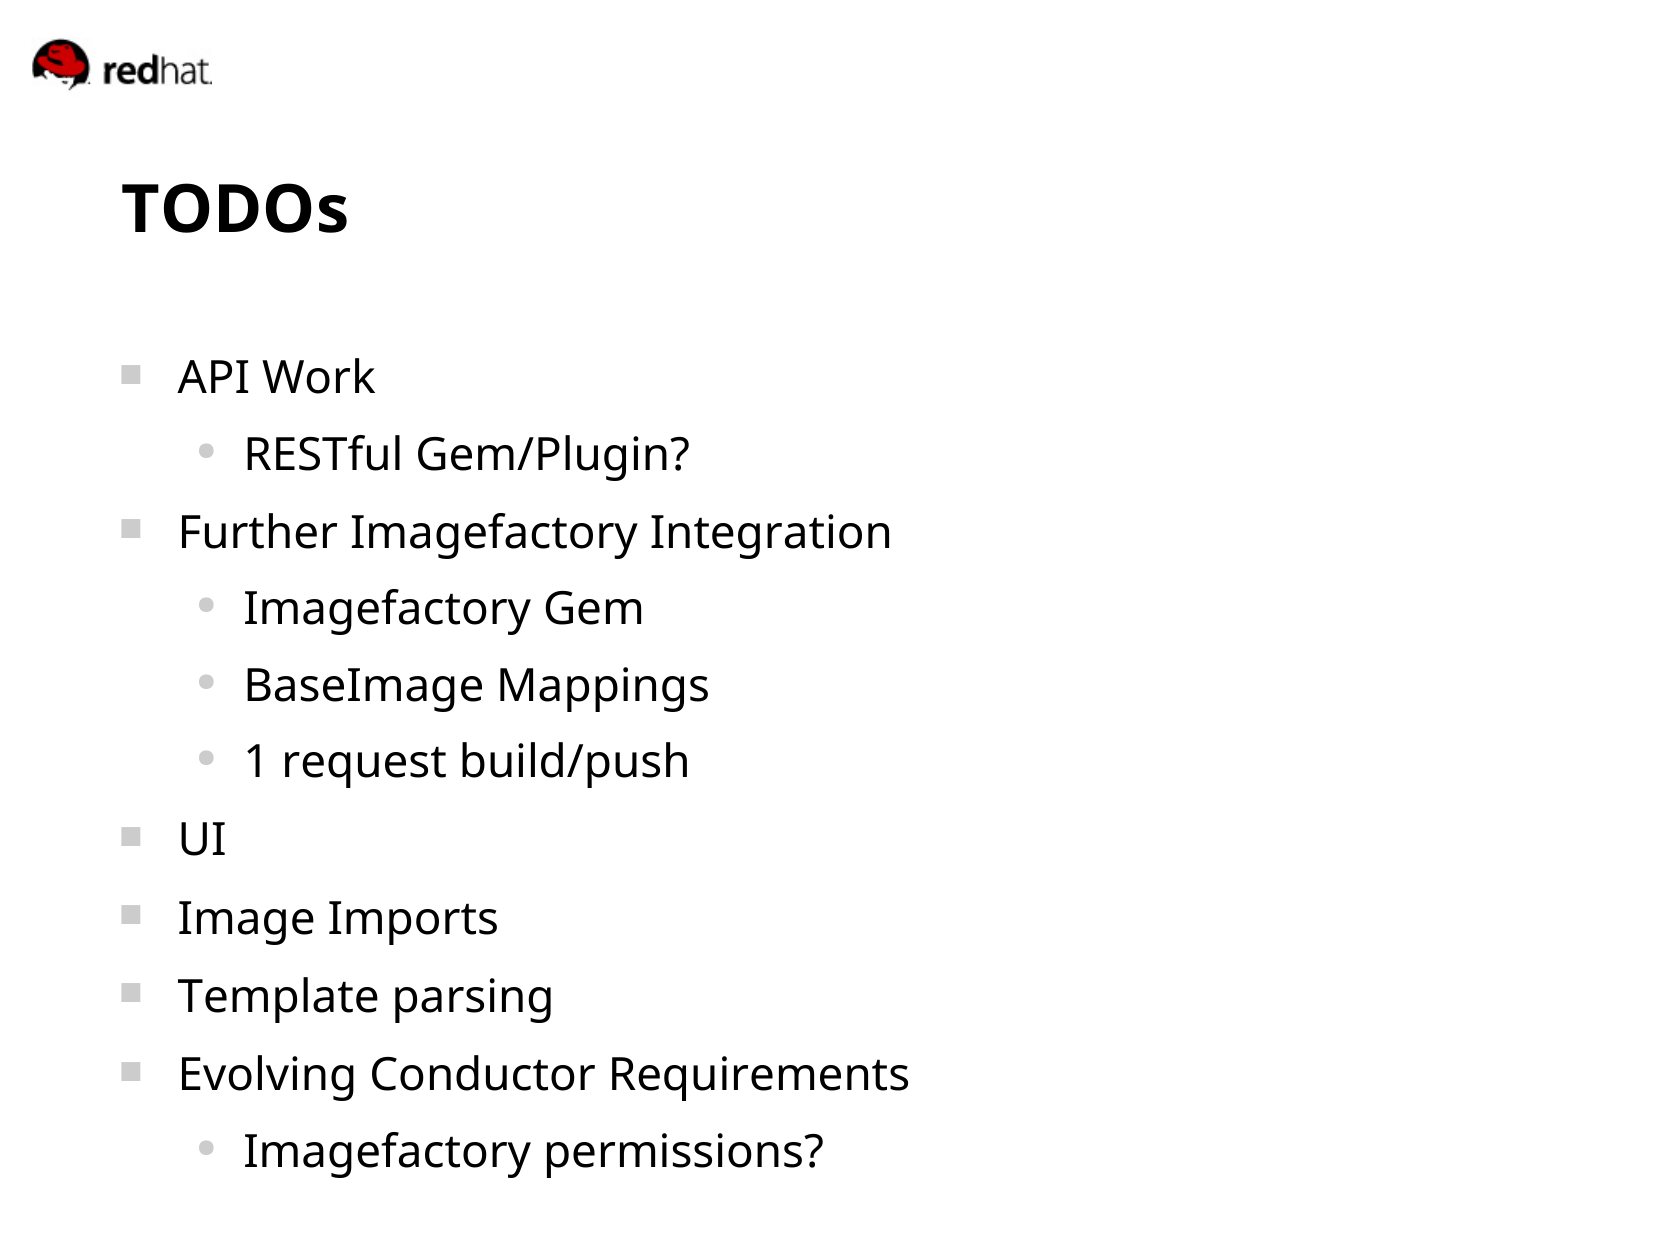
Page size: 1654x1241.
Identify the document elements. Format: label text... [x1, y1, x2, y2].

picture [31, 37, 212, 98]
list API Work RESTful Gem/Plugin? Further Imagefactory Integration Imagefactory Gem BaseImage Mappings 1 request build/push UI Image Imports Template parsing Evolving Conductor Requirements Imagefactory permissions? [121, 344, 1534, 1127]
title TODOs [121, 102, 1534, 310]
